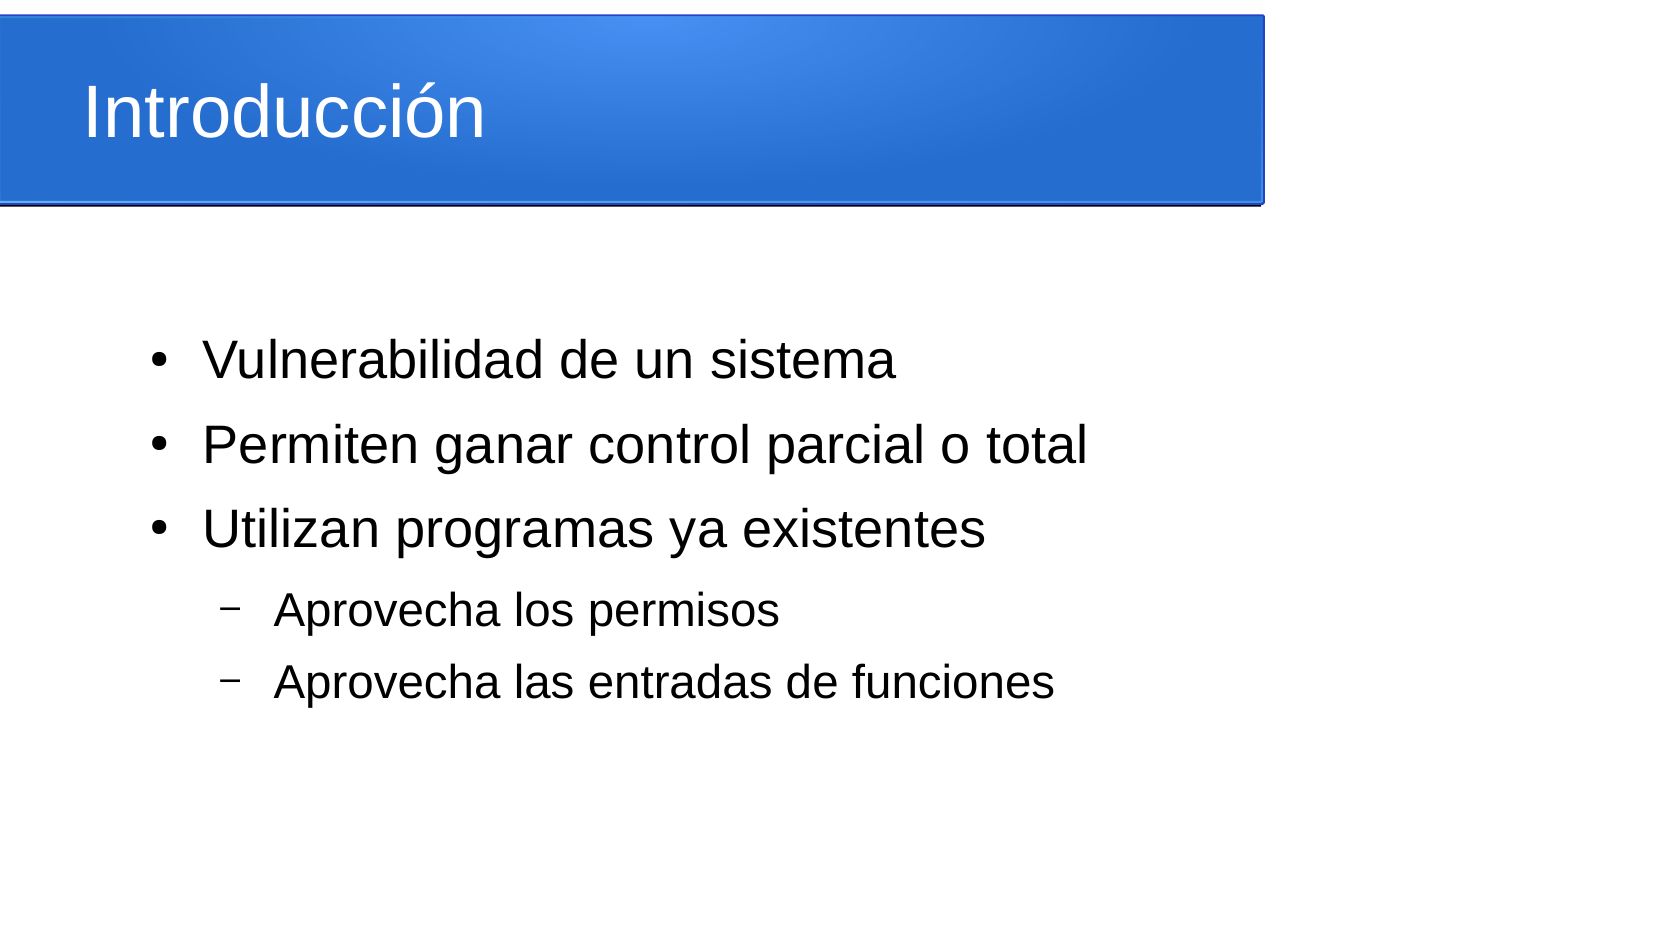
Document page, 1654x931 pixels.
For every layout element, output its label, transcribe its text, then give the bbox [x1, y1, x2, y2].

title Introducción [82, 35, 1235, 189]
list Vulnerabilidad de un sistema Permiten ganar control parcial o total Utilizan programas ya existentes Aprovecha los permisos Aprovecha las entradas de funciones [131, 330, 1621, 870]
